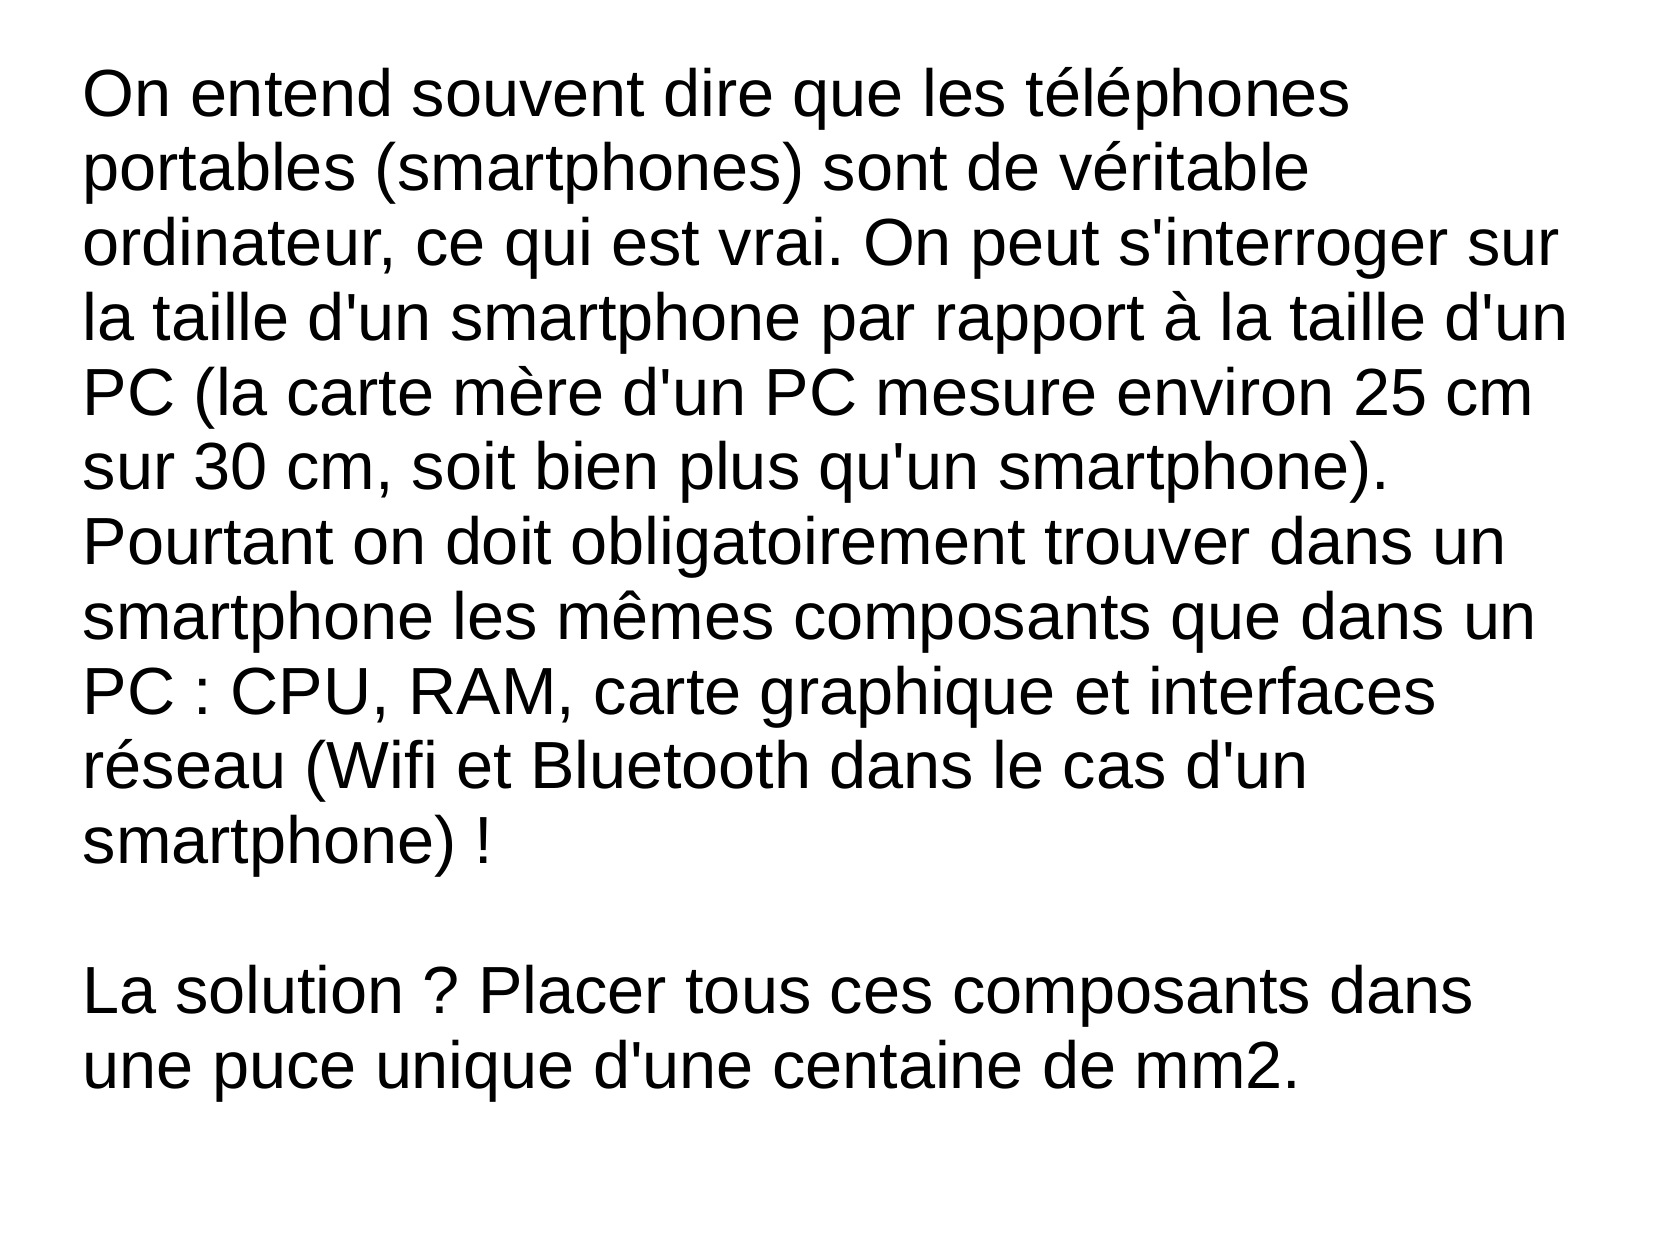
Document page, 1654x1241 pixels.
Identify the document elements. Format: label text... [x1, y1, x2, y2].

subtitle On entend souvent dire que les téléphones portables (smartphones) sont de véritable ordinateur, ce qui est vrai. On peut s'interroger sur la taille d'un smartphone par rapport à la taille d'un PC (la carte mère d'un PC mesure environ 25 cm sur 30 cm, soit bien plus qu'un smartphone). Pourtant on doit obligatoirement trouver dans un smartphone les mêmes composants que dans un PC : CPU, RAM, carte graphique et interfaces réseau (Wifi et Bluetooth dans le cas d'un smartphone) ! La solution ? Placer tous ces composants dans une puce unique d'une centaine de mm2. [82, 49, 1571, 1109]
